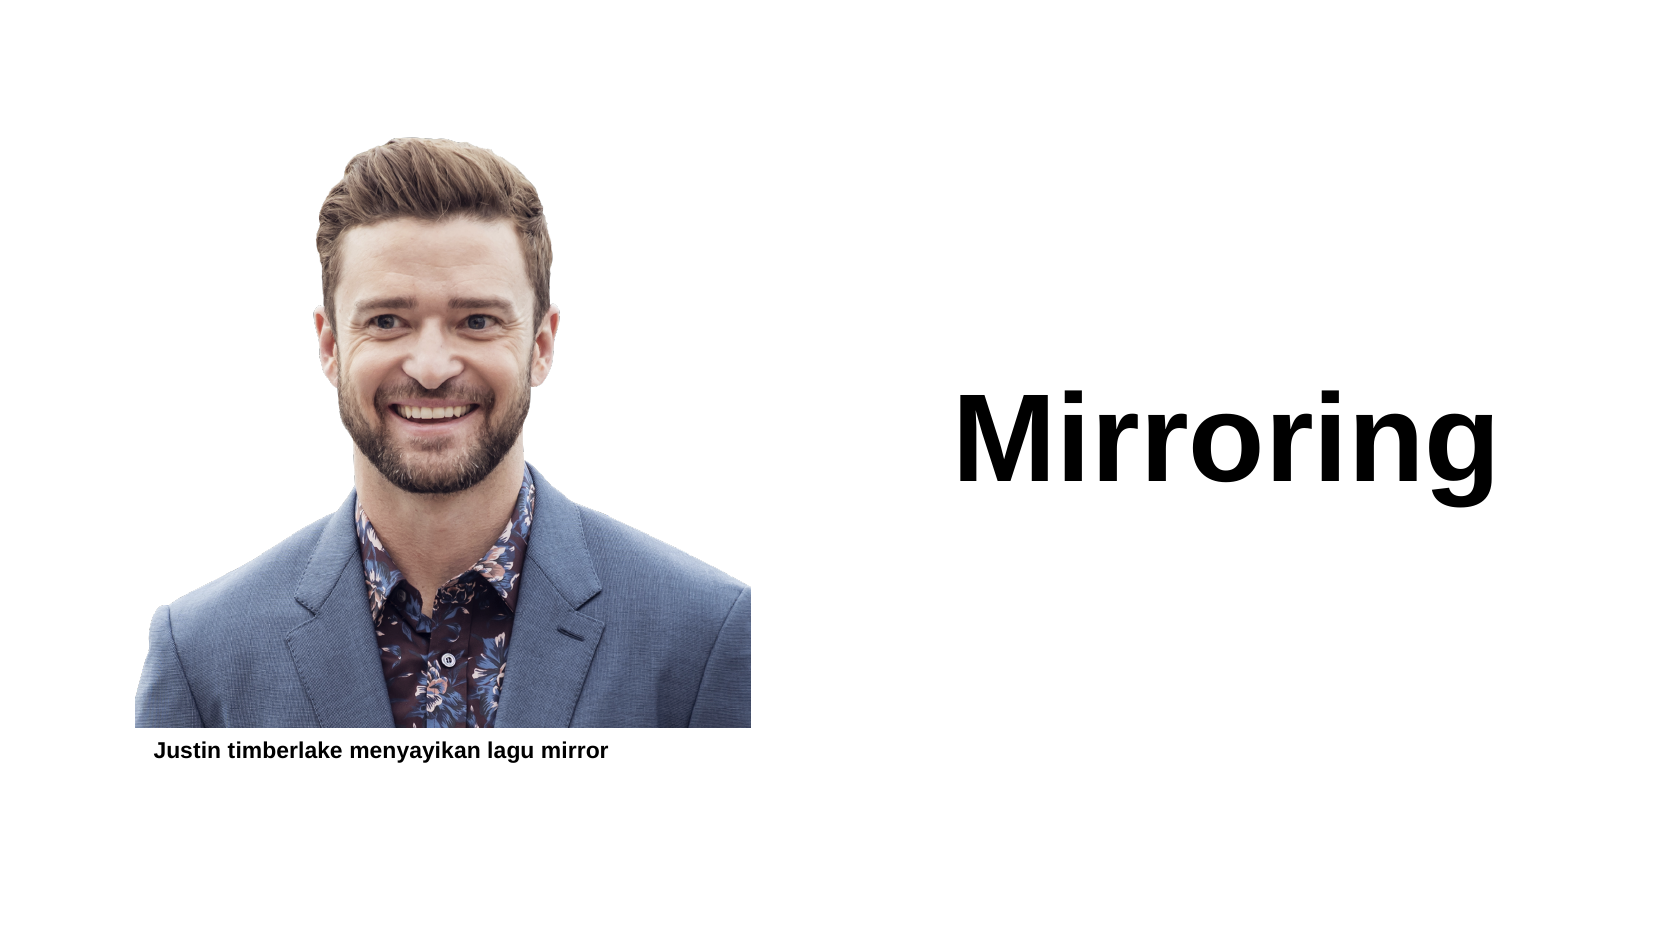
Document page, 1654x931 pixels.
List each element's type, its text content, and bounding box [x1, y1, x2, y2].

text_box Mirroring [937, 360, 1520, 516]
text_box Justin timberlake menyayikan lagu mirror [138, 729, 721, 886]
picture [135, 112, 751, 728]
